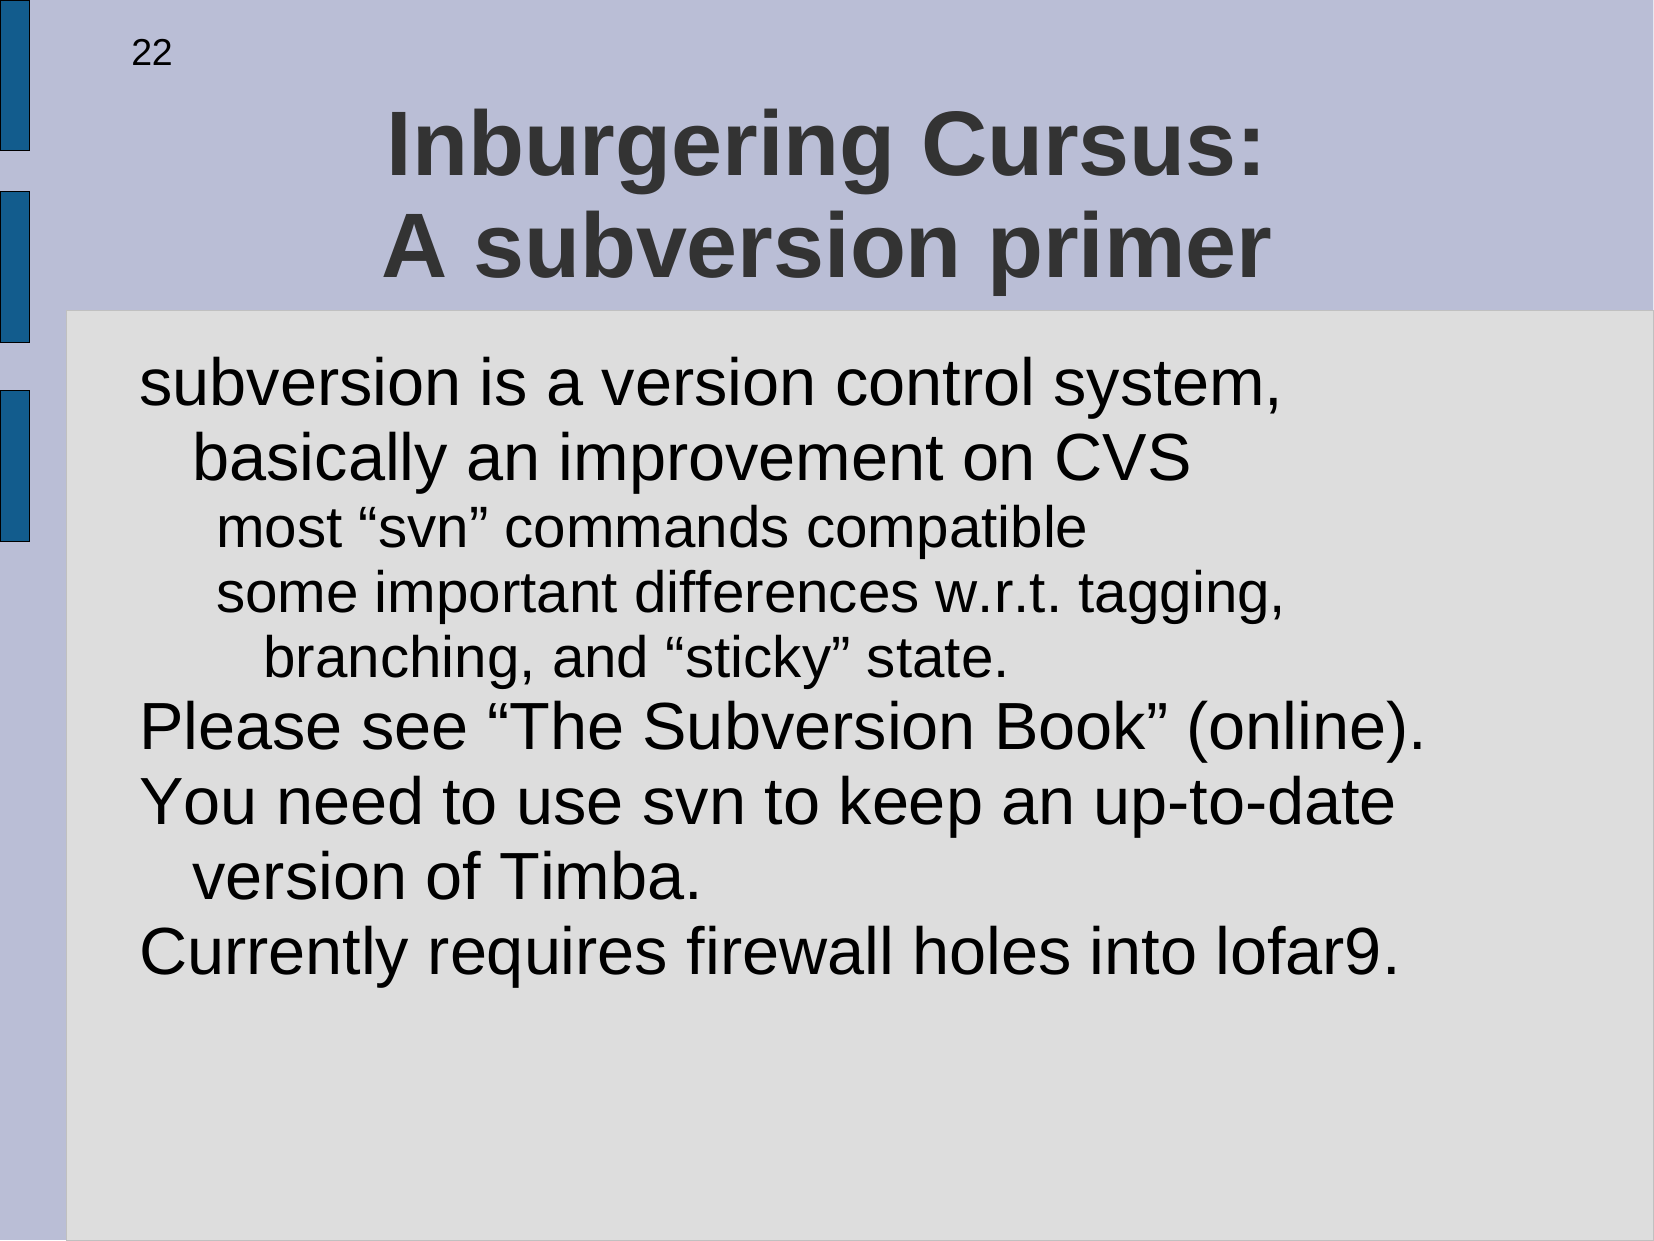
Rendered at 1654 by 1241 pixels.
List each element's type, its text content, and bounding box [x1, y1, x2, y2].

list subversion is a version control system, basically an improvement on CVS most “svn” commands compatible some important differences w.r.t. tagging, branching, and “sticky” state. Please see “The Subversion Book” (online). You need to use svn to keep an up-to-date version of Timba. Currently requires firewall holes into lofar9. [121, 344, 1534, 1171]
title Inburgering Cursus: A subversion primer [121, 87, 1534, 302]
text_box <number> [155, 23, 279, 97]
